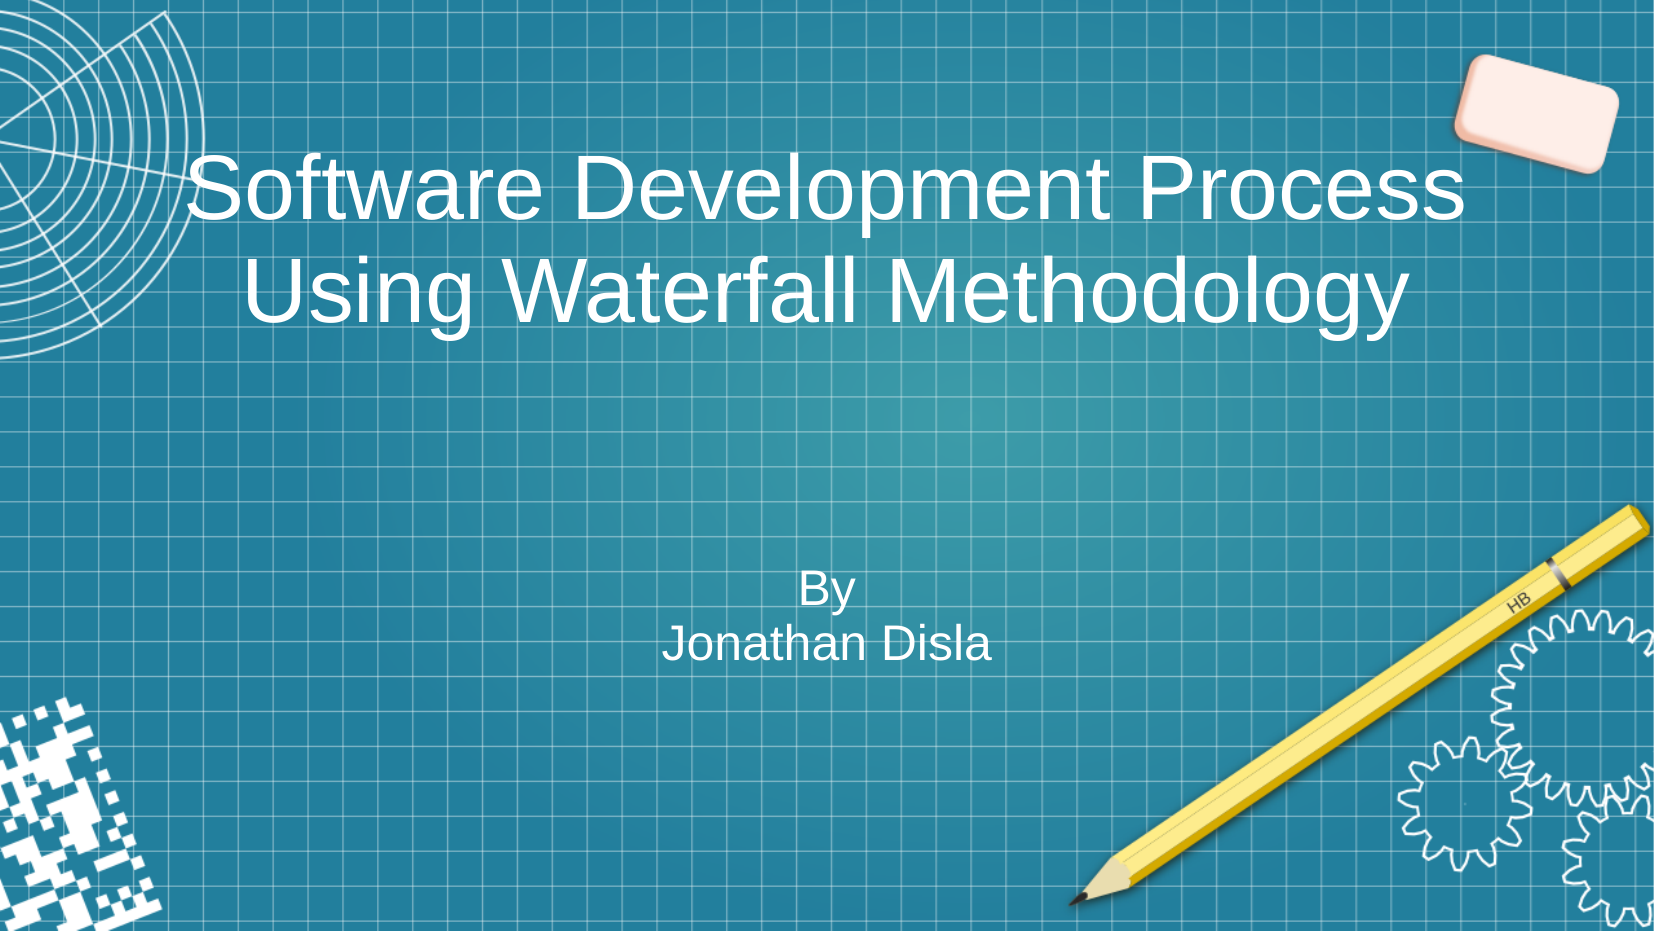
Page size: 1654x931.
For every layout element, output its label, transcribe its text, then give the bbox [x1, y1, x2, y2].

subtitle By Jonathan Disla [82, 389, 1571, 842]
picture [0, 0, 1654, 931]
title Software Development Process Using Waterfall Methodology [82, 132, 1571, 346]
